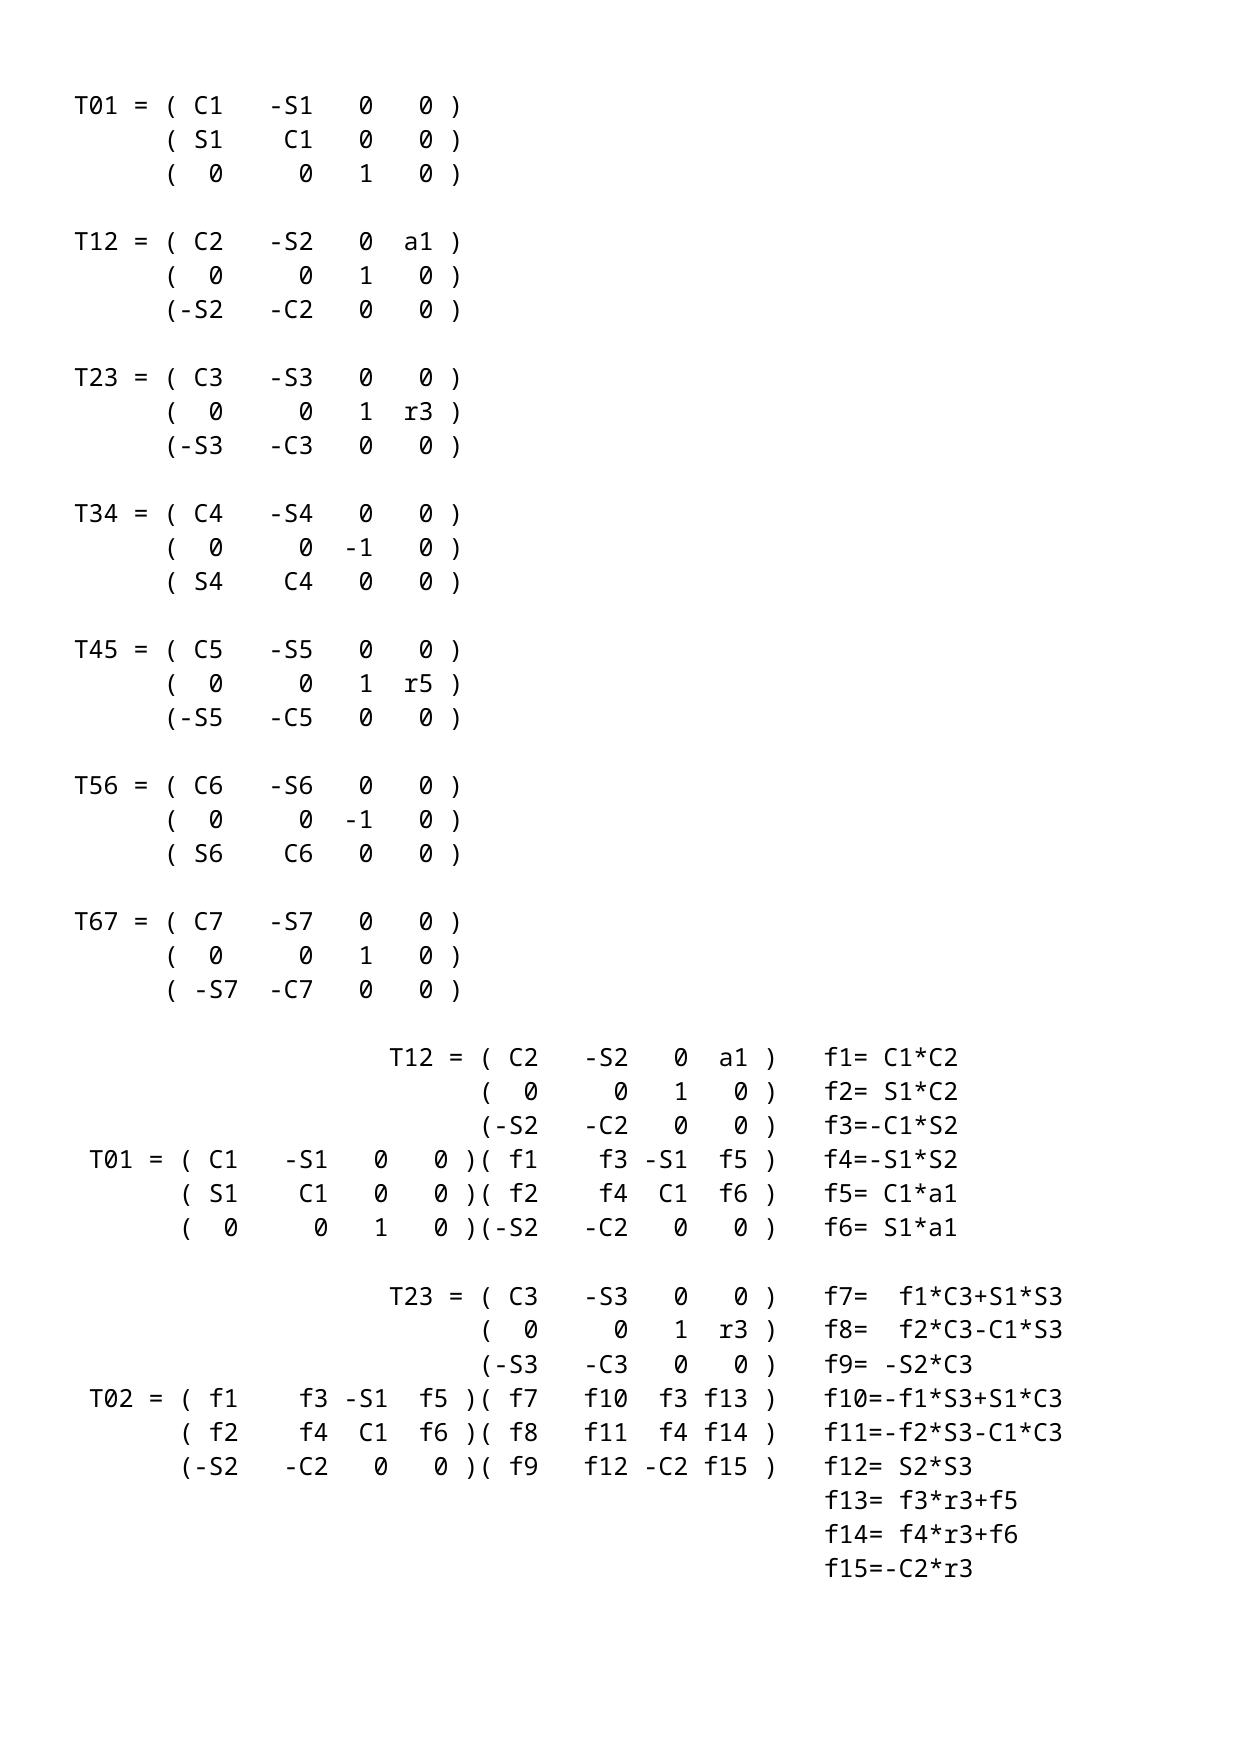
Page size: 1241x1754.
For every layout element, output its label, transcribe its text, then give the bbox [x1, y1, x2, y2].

text_box T01 = ( C1 -S1 0 0 ) ( S1 C1 0 0 ) ( 0 0 1 0 ) T12 = ( C2 -S2 0 a1 ) ( 0 0 1 0 ) (-S2 -C2 0 0 ) T23 = ( C3 -S3 0 0 ) ( 0 0 1 r3 ) (-S3 -C3 0 0 ) T34 = ( C4 -S4 0 0 ) ( 0 0 -1 0 ) ( S4 C4 0 0 ) T45 = ( C5 -S5 0 0 ) ( 0 0 1 r5 ) (-S5 -C5 0 0 ) T56 = ( C6 -S6 0 0 ) ( 0 0 -1 0 ) ( S6 C6 0 0 ) T67 = ( C7 -S7 0 0 ) ( 0 0 1 0 ) ( -S7 -C7 0 0 ) T12 = ( C2 -S2 0 a1 ) f1= C1*C2 ( 0 0 1 0 ) f2= S1*C2 (-S2 -C2 0 0 ) f3=-C1*S2 T01 = ( C1 -S1 0 0 )( f1 f3 -S1 f5 ) f4=-S1*S2 ( S1 C1 0 0 )( f2 f4 C1 f6 ) f5= C1*a1 ( 0 0 1 0 )(-S2 -C2 0 0 ) f6= S1*a1 T23 = ( C3 -S3 0 0 ) f7= f1*C3+S1*S3 ( 0 0 1 r3 ) f8= f2*C3-C1*S3 (-S3 -C3 0 0 ) f9= -S2*C3 T02 = ( f1 f3 -S1 f5 )( f7 f10 f3 f13 ) f10=-f1*S3+S1*C3 ( f2 f4 C1 f6 )( f8 f11 f4 f14 ) f11=-f2*S3-C1*C3 (-S2 -C2 0 0 )( f9 f12 -C2 f15 ) f12= S2*S3 f13= f3*r3+f5 f14= f4*r3+f6 f15=-C2*r3 [59, 80, 1161, 1613]
